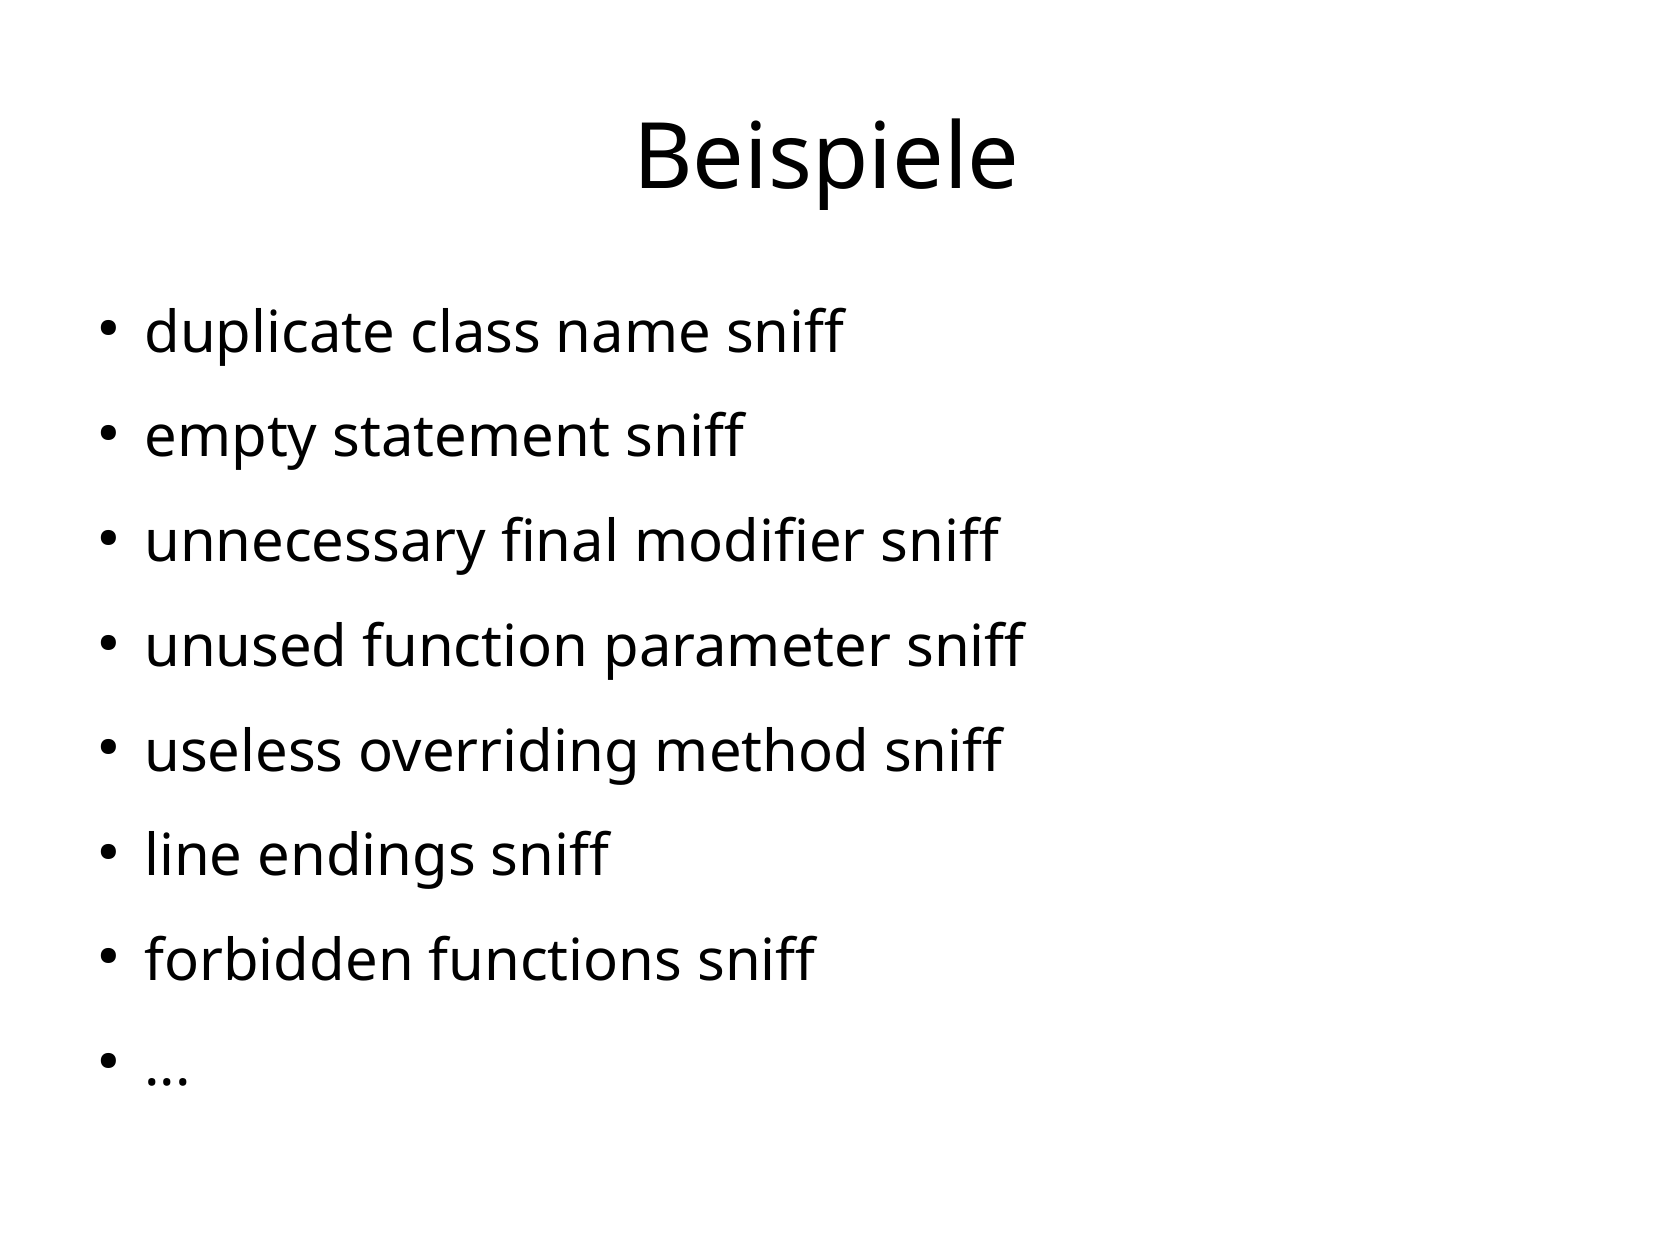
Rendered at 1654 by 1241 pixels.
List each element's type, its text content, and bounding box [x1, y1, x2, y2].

list duplicate class name sniff empty statement sniff unnecessary final modifier sniff unused function parameter sniff useless overriding method sniff line endings sniff forbidden functions sniff ... [82, 290, 1571, 1109]
title Beispiele [82, 49, 1571, 257]
